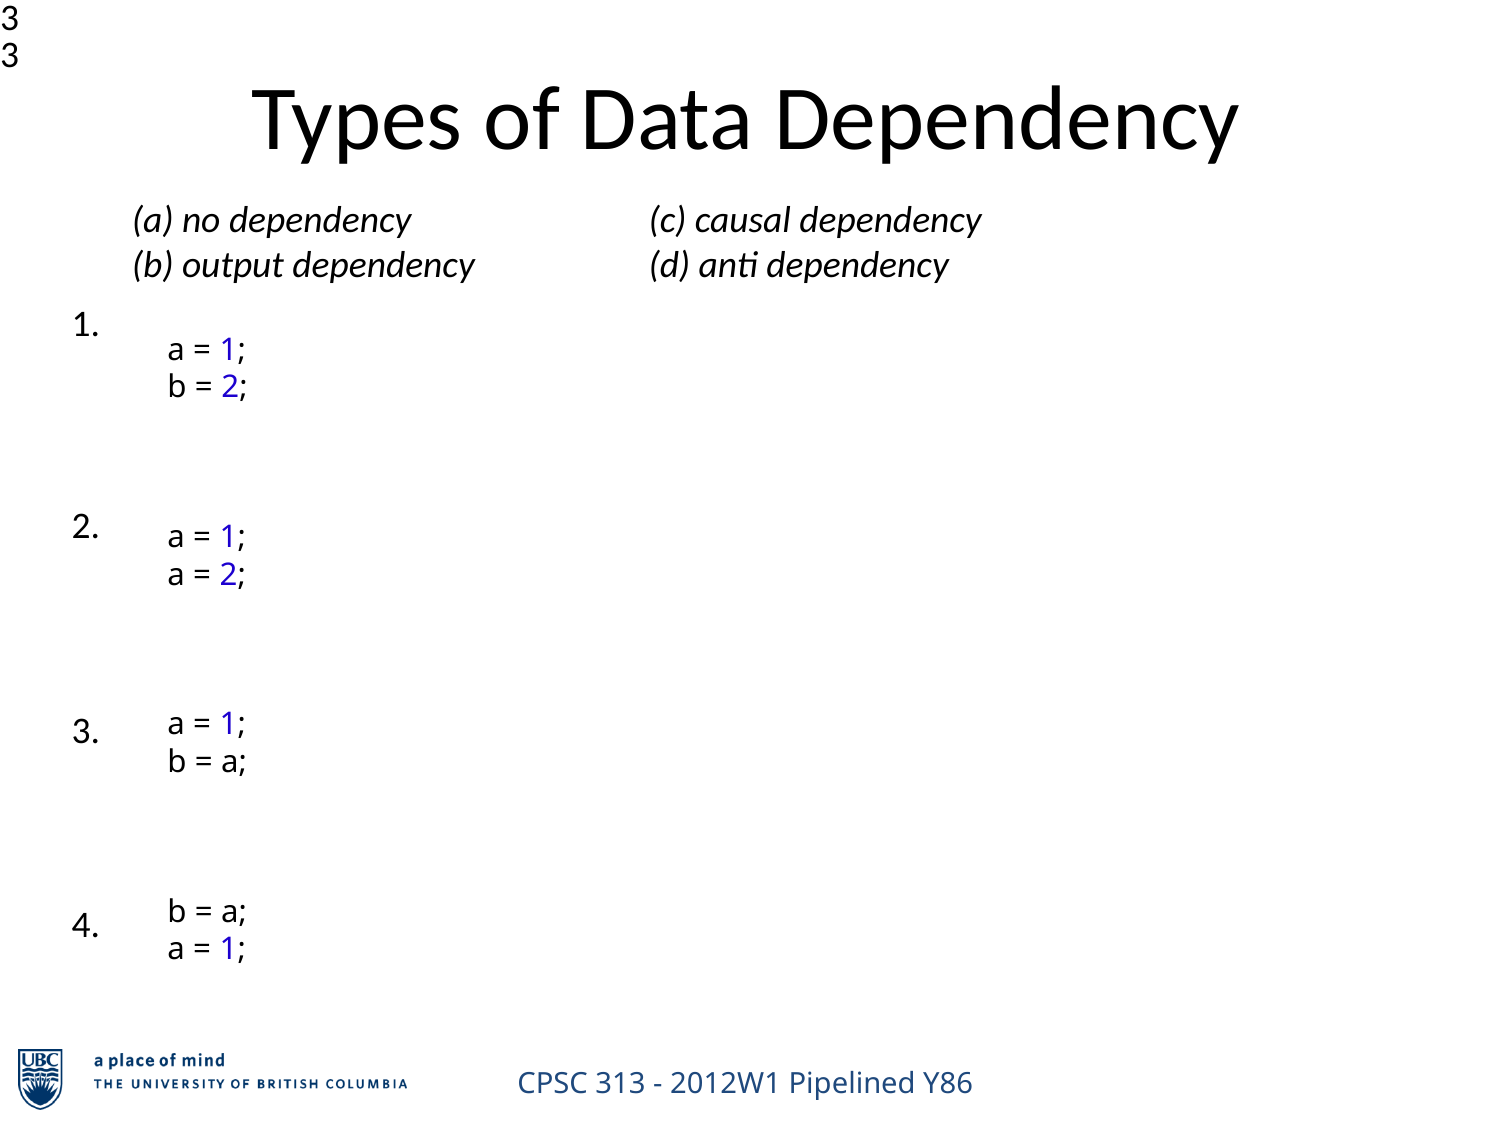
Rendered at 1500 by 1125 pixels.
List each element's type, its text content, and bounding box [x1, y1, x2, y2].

text_box a = 1; b = 2; a = 1; a = 2; a = 1; b = a; b = a; a = 1; [167, 329, 255, 966]
picture [18, 1049, 407, 1110]
text_box 2. [71, 501, 109, 547]
title Types of Data Dependency [71, 19, 1422, 207]
text_box 1. [71, 298, 109, 345]
text_box (a) no dependency (c) causal dependency (b) output dependency (d) anti dependency [131, 178, 1499, 302]
text_box 4. [71, 899, 109, 945]
text_box 3. [71, 706, 109, 752]
